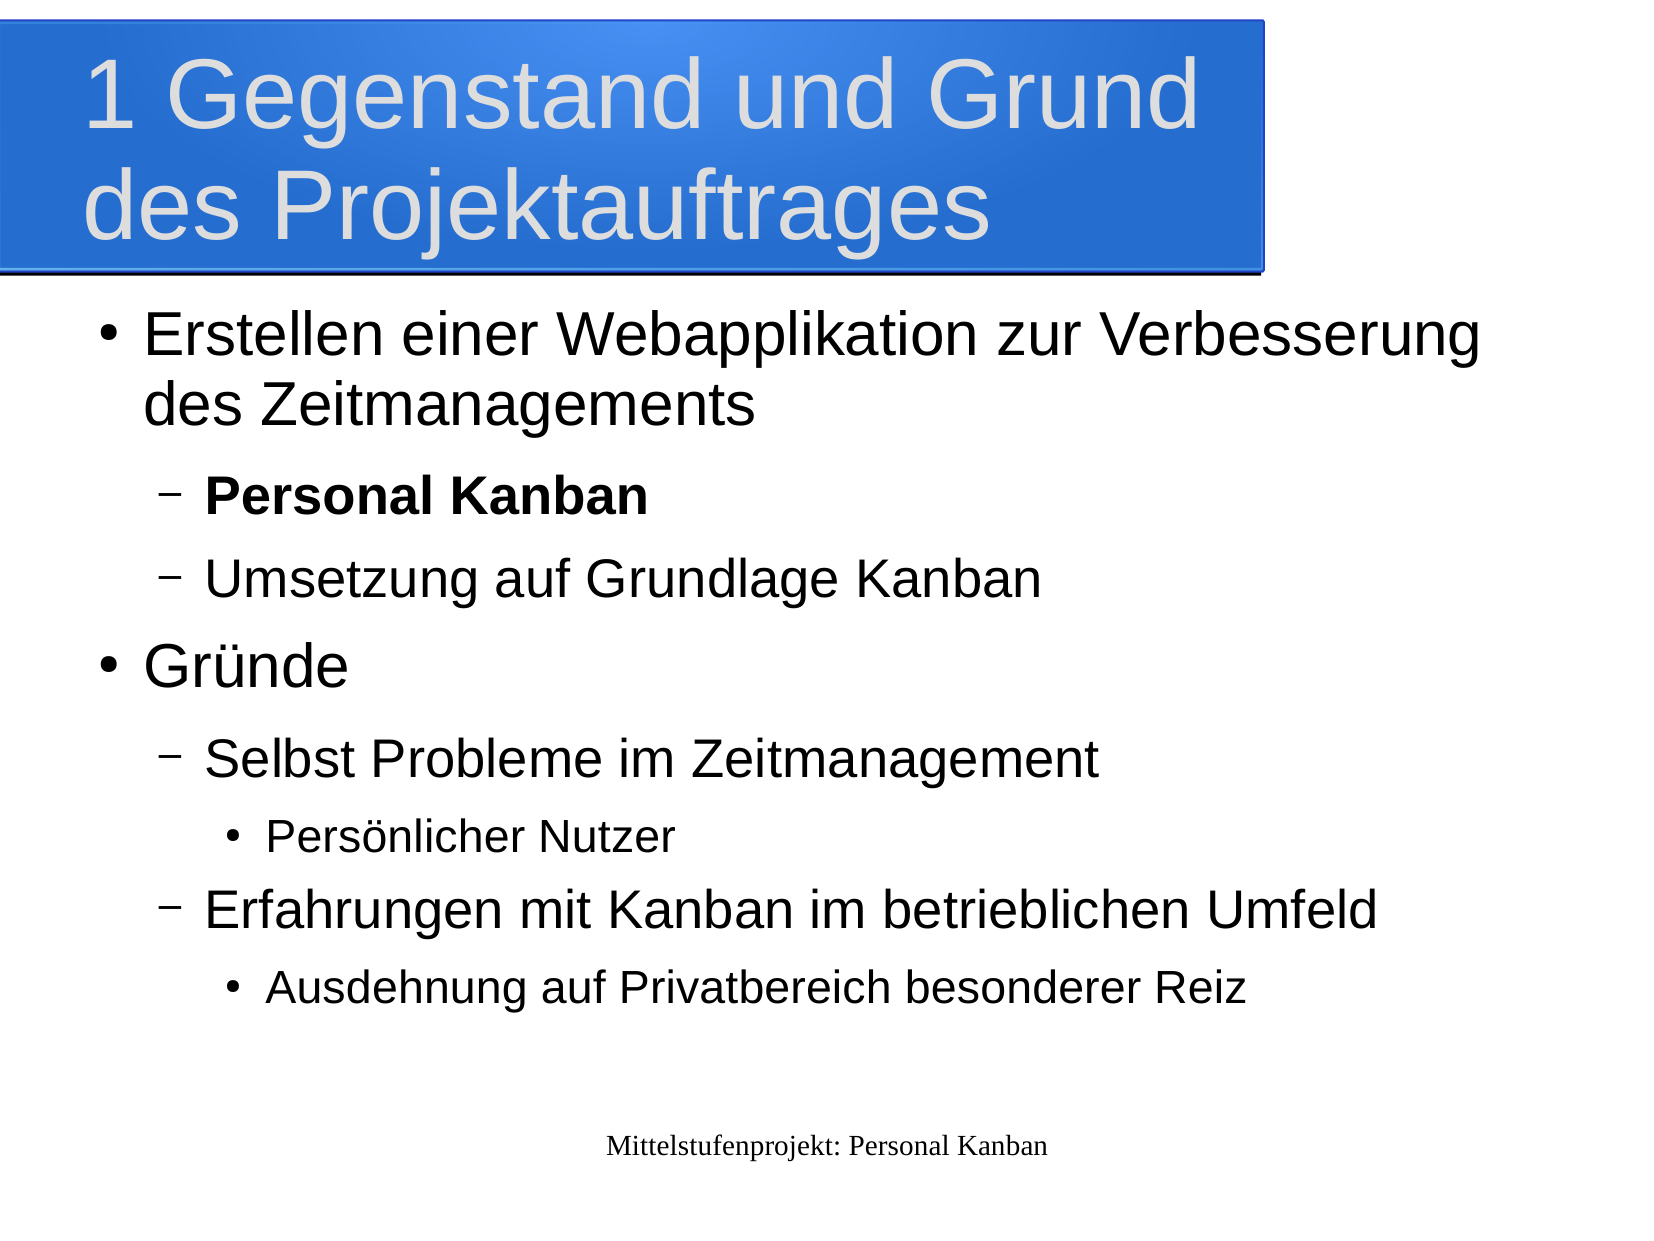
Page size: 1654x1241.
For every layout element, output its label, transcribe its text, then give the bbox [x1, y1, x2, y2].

list Erstellen einer Webapplikation zur Verbesserung des Zeitmanagements Personal Kanban Umsetzung auf Grundlage Kanban Gründe Selbst Probleme im Zeitmanagement Persönlicher Nutzer Erfahrungen mit Kanban im betrieblichen Umfeld Ausdehnung auf Privatbereich besonderer Reiz [82, 299, 1571, 1019]
title 1 Gegenstand und Grund des Projektauftrages [82, 38, 1235, 261]
